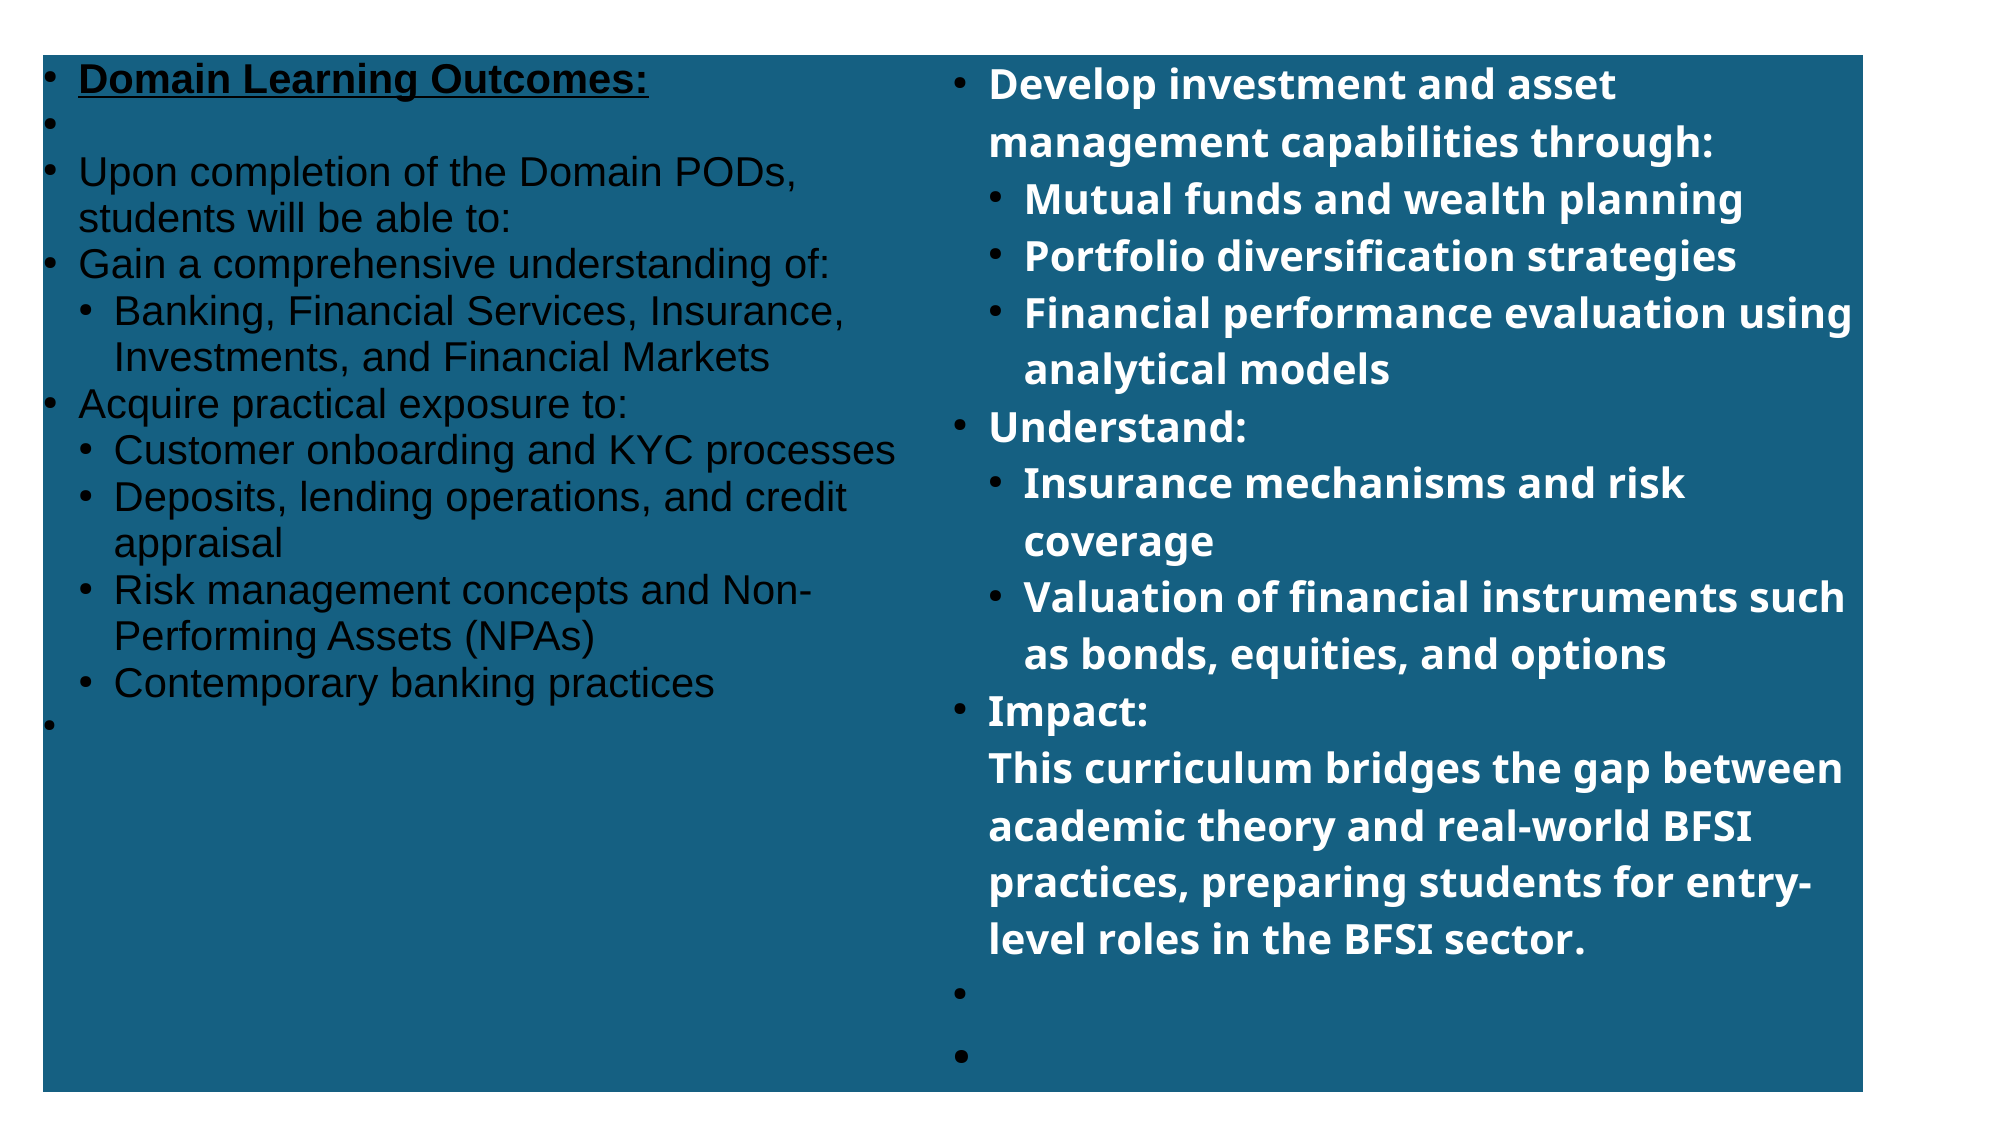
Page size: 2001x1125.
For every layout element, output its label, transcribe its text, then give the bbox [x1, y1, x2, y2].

table_header Domain Learning Outcomes: Upon completion of the Domain PODs, students will be able to: Gain a comprehensive understanding of: Banking, Financial Services, Insurance, Investments, and Financial Markets Acquire practical exposure to: Customer onboarding and KYC processes Deposits, lending operations, and credit appraisal Risk management concepts and Non-Performing Assets (NPAs) Contemporary banking practices [43, 55, 953, 1092]
table_header Develop investment and asset management capabilities through: Mutual funds and wealth planning Portfolio diversification strategies Financial performance evaluation using analytical models Understand: Insurance mechanisms and risk coverage Valuation of financial instruments such as bonds, equities, and options Impact: This curriculum bridges the gap between academic theory and real-world BFSI practices, preparing students for entry-level roles in the BFSI sector. [953, 55, 1863, 1092]
